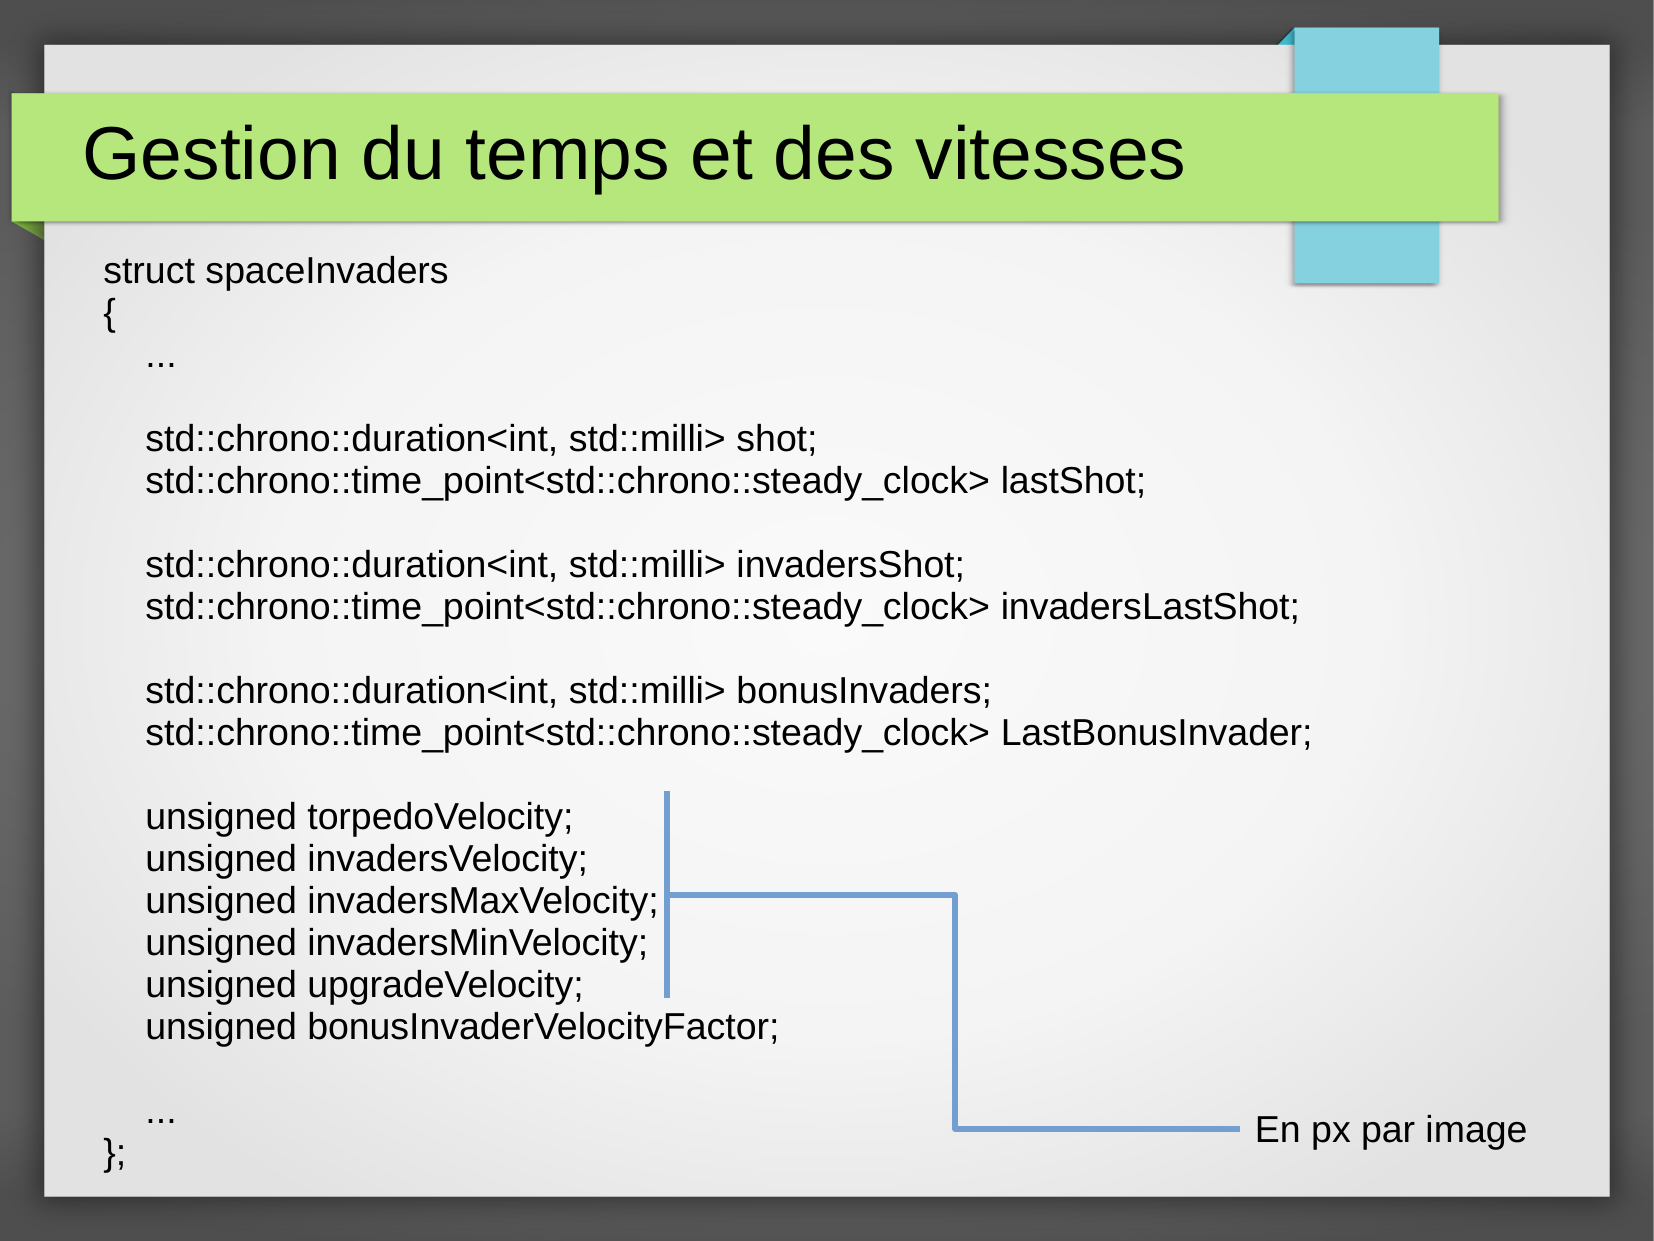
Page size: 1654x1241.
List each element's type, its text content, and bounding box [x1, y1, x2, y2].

text_box En px par image [1240, 1100, 1571, 1158]
title Gestion du temps et des vitesses [82, 94, 1264, 213]
text_box struct spaceInvaders { ... std::chrono::duration<int, std::milli> shot; std::chrono::time_point<std::chrono::steady_clock> lastShot; std::chrono::duration<int, std::milli> invadersShot; std::chrono::time_point<std::chrono::steady_clock> invadersLastShot; std::chrono::duration<int, std::milli> bonusInvaders; std::chrono::time_point<std::chrono::steady_clock> LastBonusInvader; unsigned torpedoVelocity; unsigned invadersVelocity; unsigned invadersMaxVelocity; unsigned invadersMinVelocity; unsigned upgradeVelocity; unsigned bonusInvaderVelocityFactor; ... }; [88, 242, 1328, 1181]
picture [0, 0, 1654, 1241]
